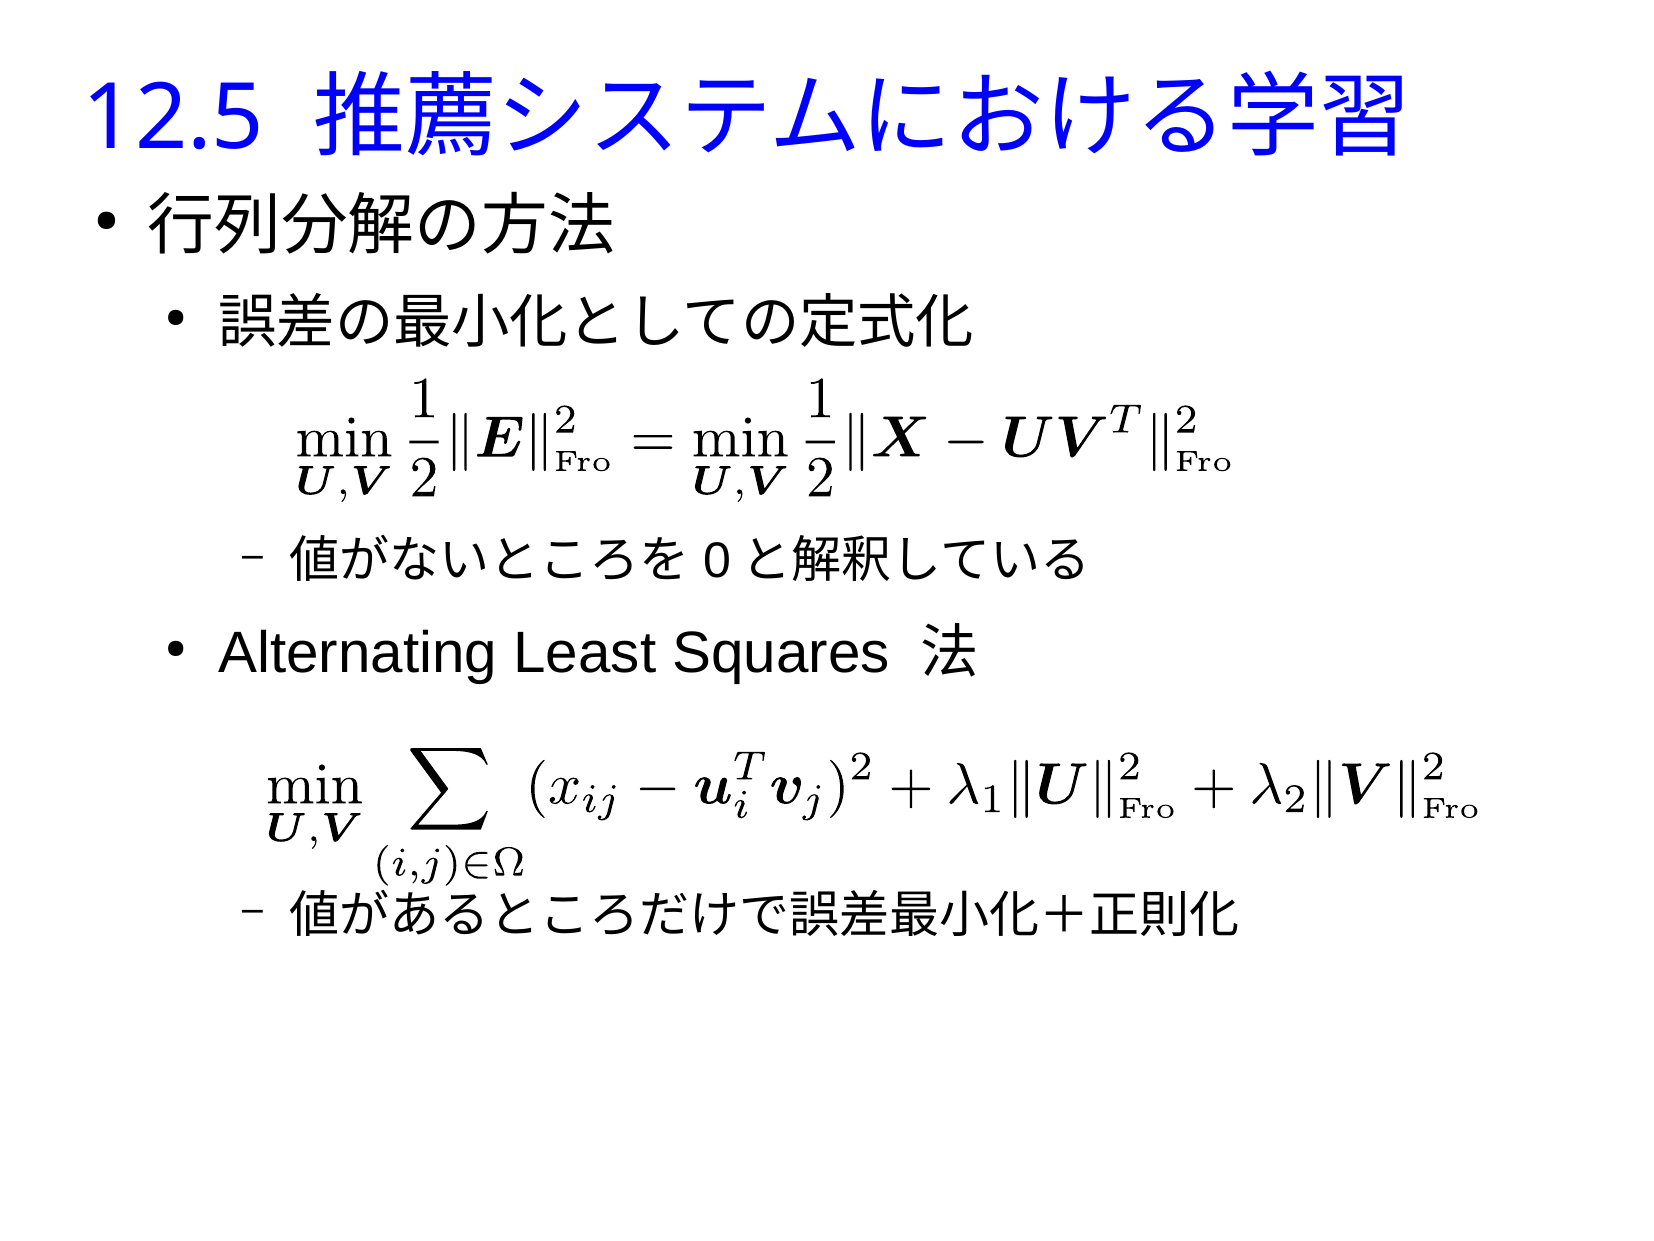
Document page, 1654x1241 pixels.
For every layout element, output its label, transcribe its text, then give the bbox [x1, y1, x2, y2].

list 行列分解の方法 誤差の最小化としての定式化 値がないところを0と解釈している Alternating Least Squares 法 値があるところだけで誤差最小化＋正則化 [76, 177, 1565, 1152]
text_box [295, 378, 1233, 502]
title 12.5 推薦システムにおける学習 [82, 44, 1571, 183]
text_box [265, 742, 1480, 886]
